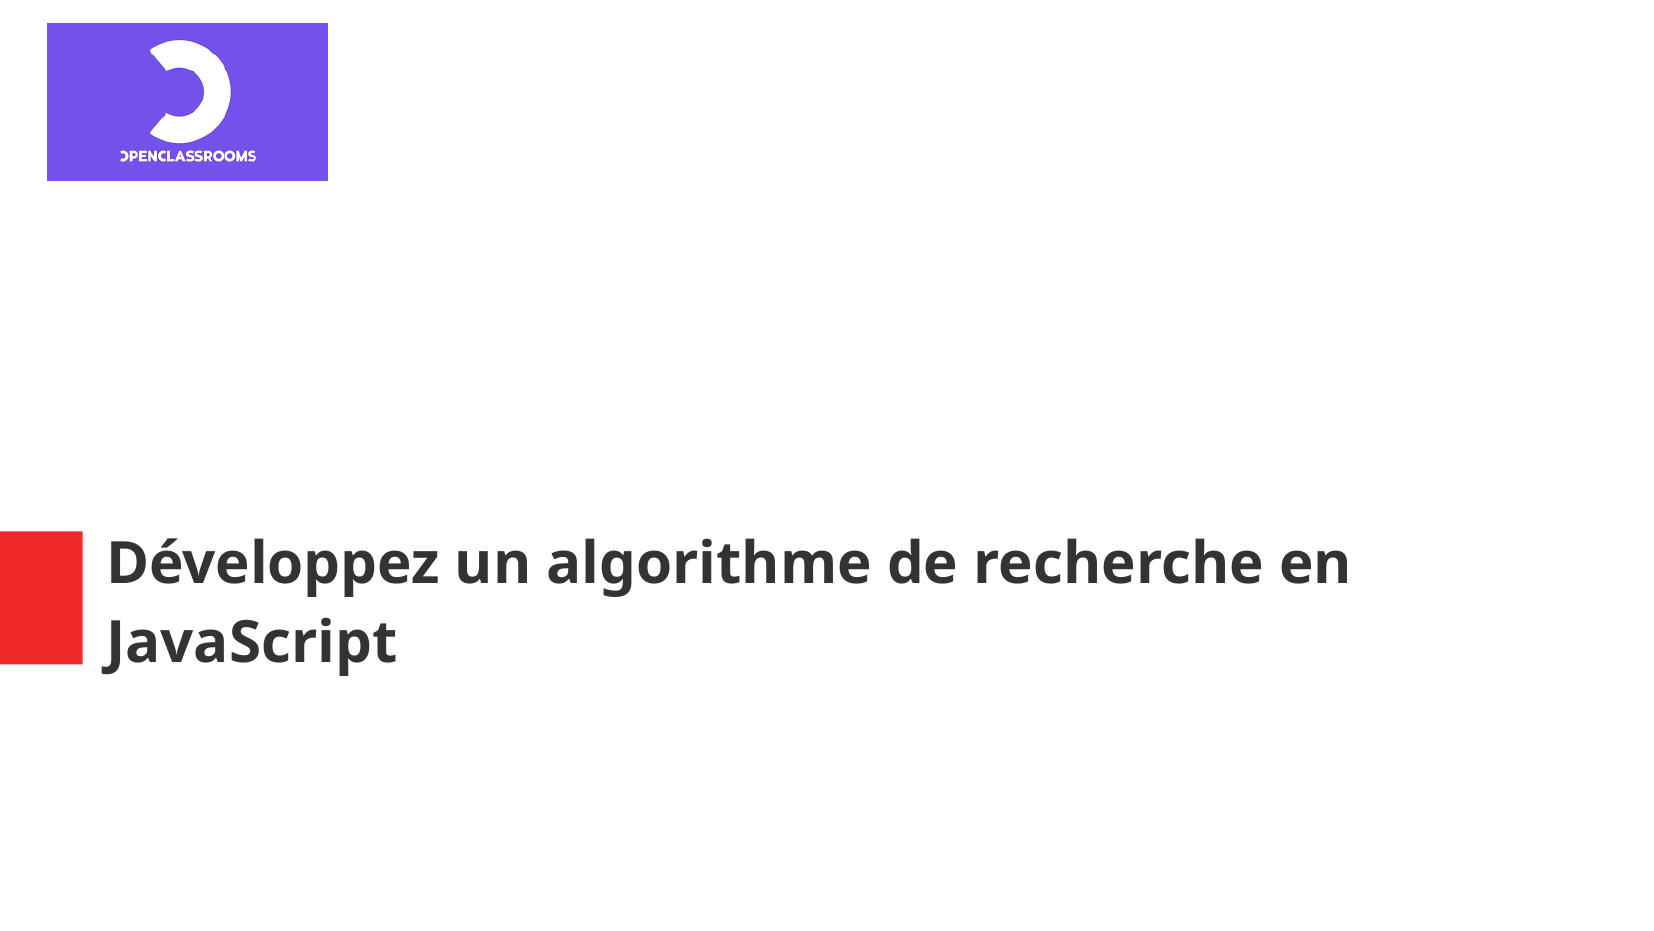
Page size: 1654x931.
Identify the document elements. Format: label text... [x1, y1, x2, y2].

title Développez un algorithme de recherche en JavaScript [106, 283, 1571, 680]
picture [47, 23, 328, 181]
